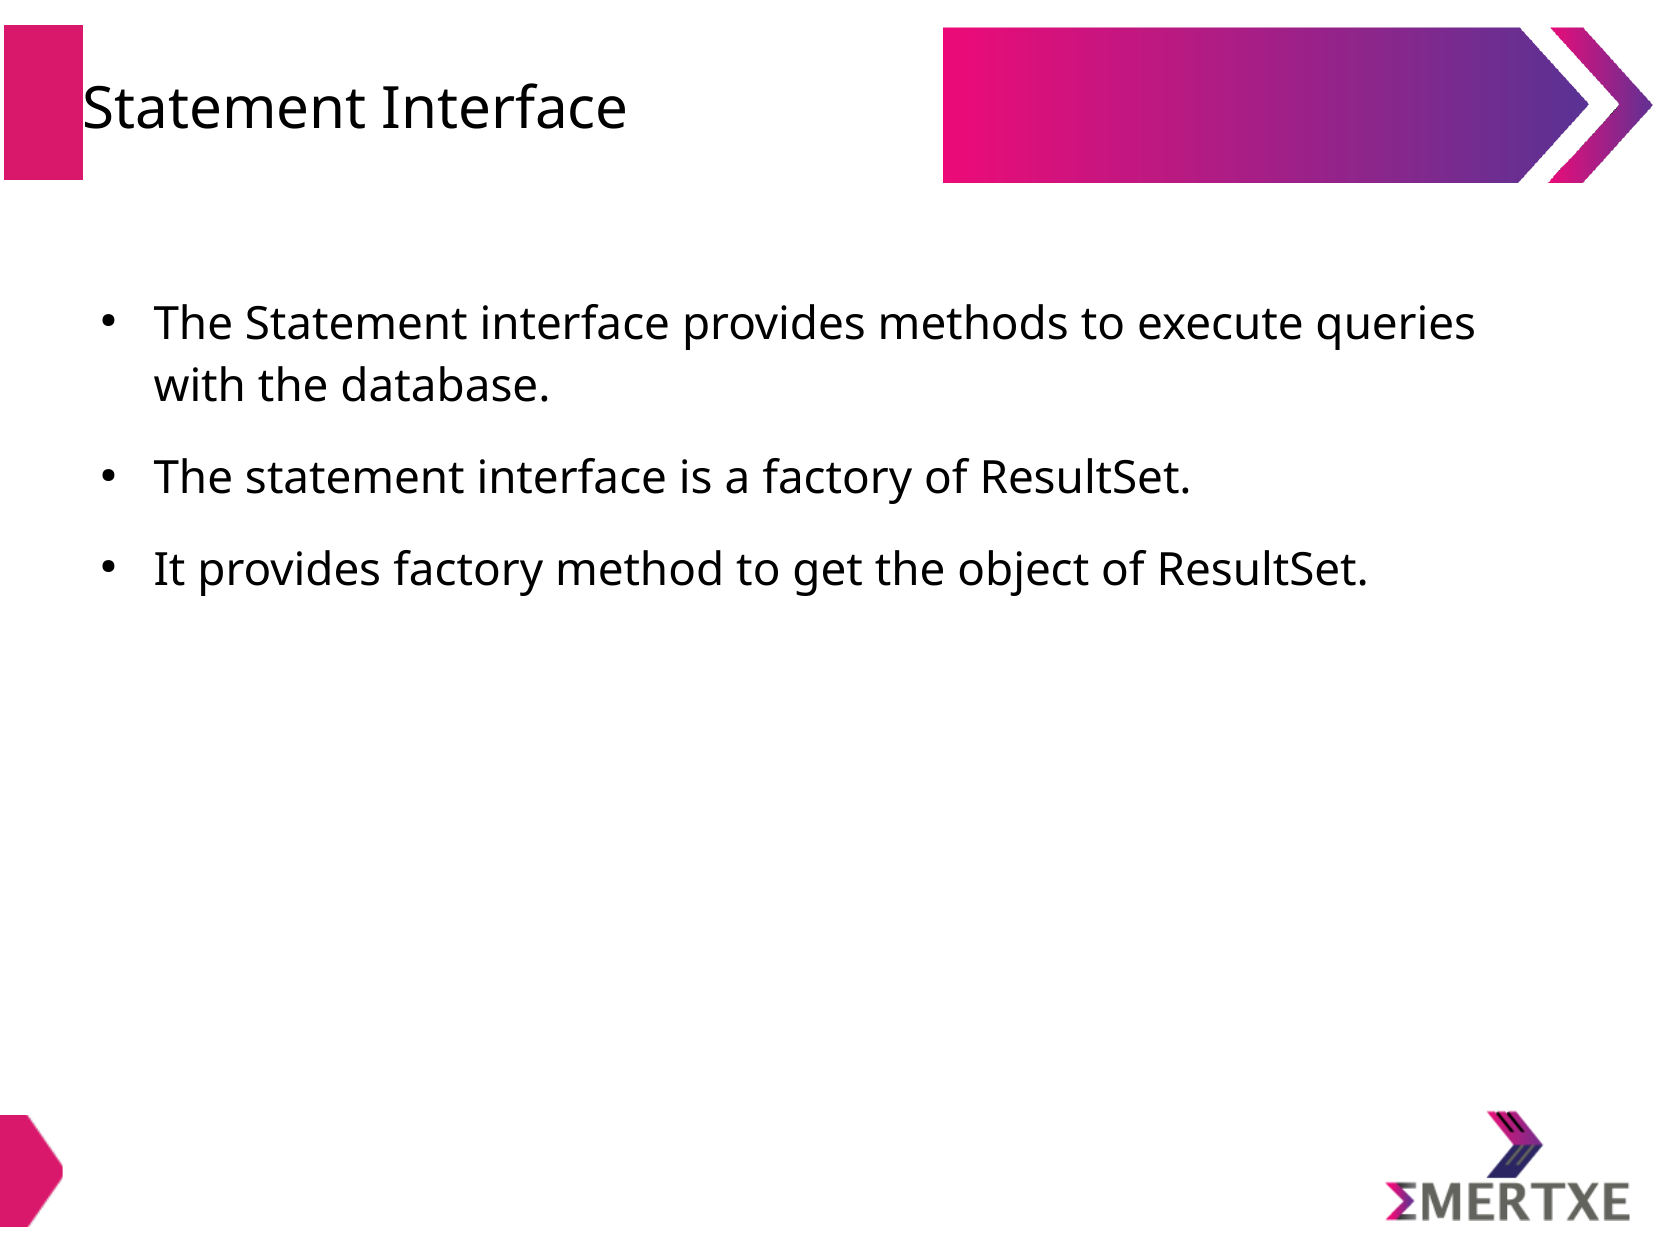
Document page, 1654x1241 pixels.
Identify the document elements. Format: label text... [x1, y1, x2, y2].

list The Statement interface provides methods to execute queries with the database. The statement interface is a factory of ResultSet. It provides factory method to get the object of ResultSet. [82, 290, 1571, 1010]
picture [1571, 27, 1653, 183]
title Statement Interface [82, 2, 1571, 210]
picture [1385, 1107, 1631, 1221]
